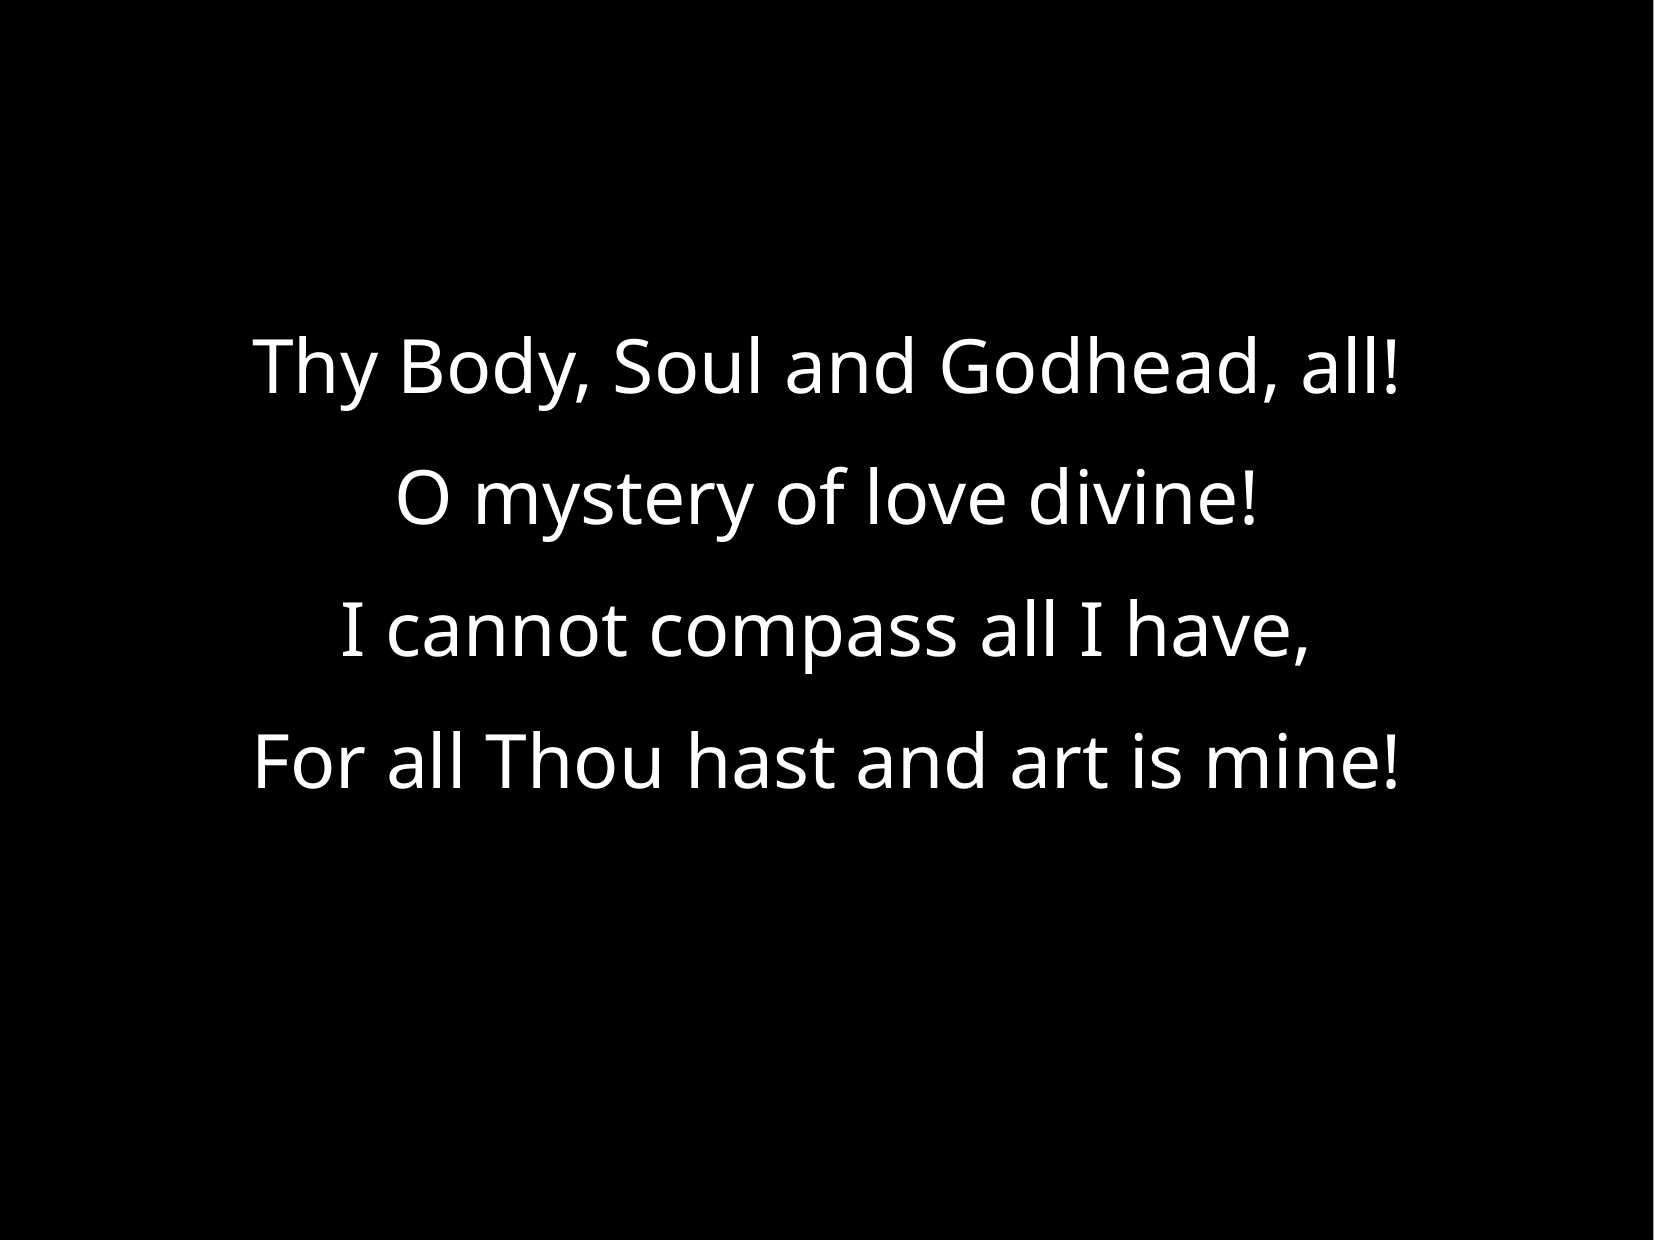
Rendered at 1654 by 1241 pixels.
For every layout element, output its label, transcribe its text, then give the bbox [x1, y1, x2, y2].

list Thy Body, Soul and Godhead, all! O mystery of love divine! I cannot compass all I have, For all Thou hast and art is mine! [0, 307, 1654, 1229]
